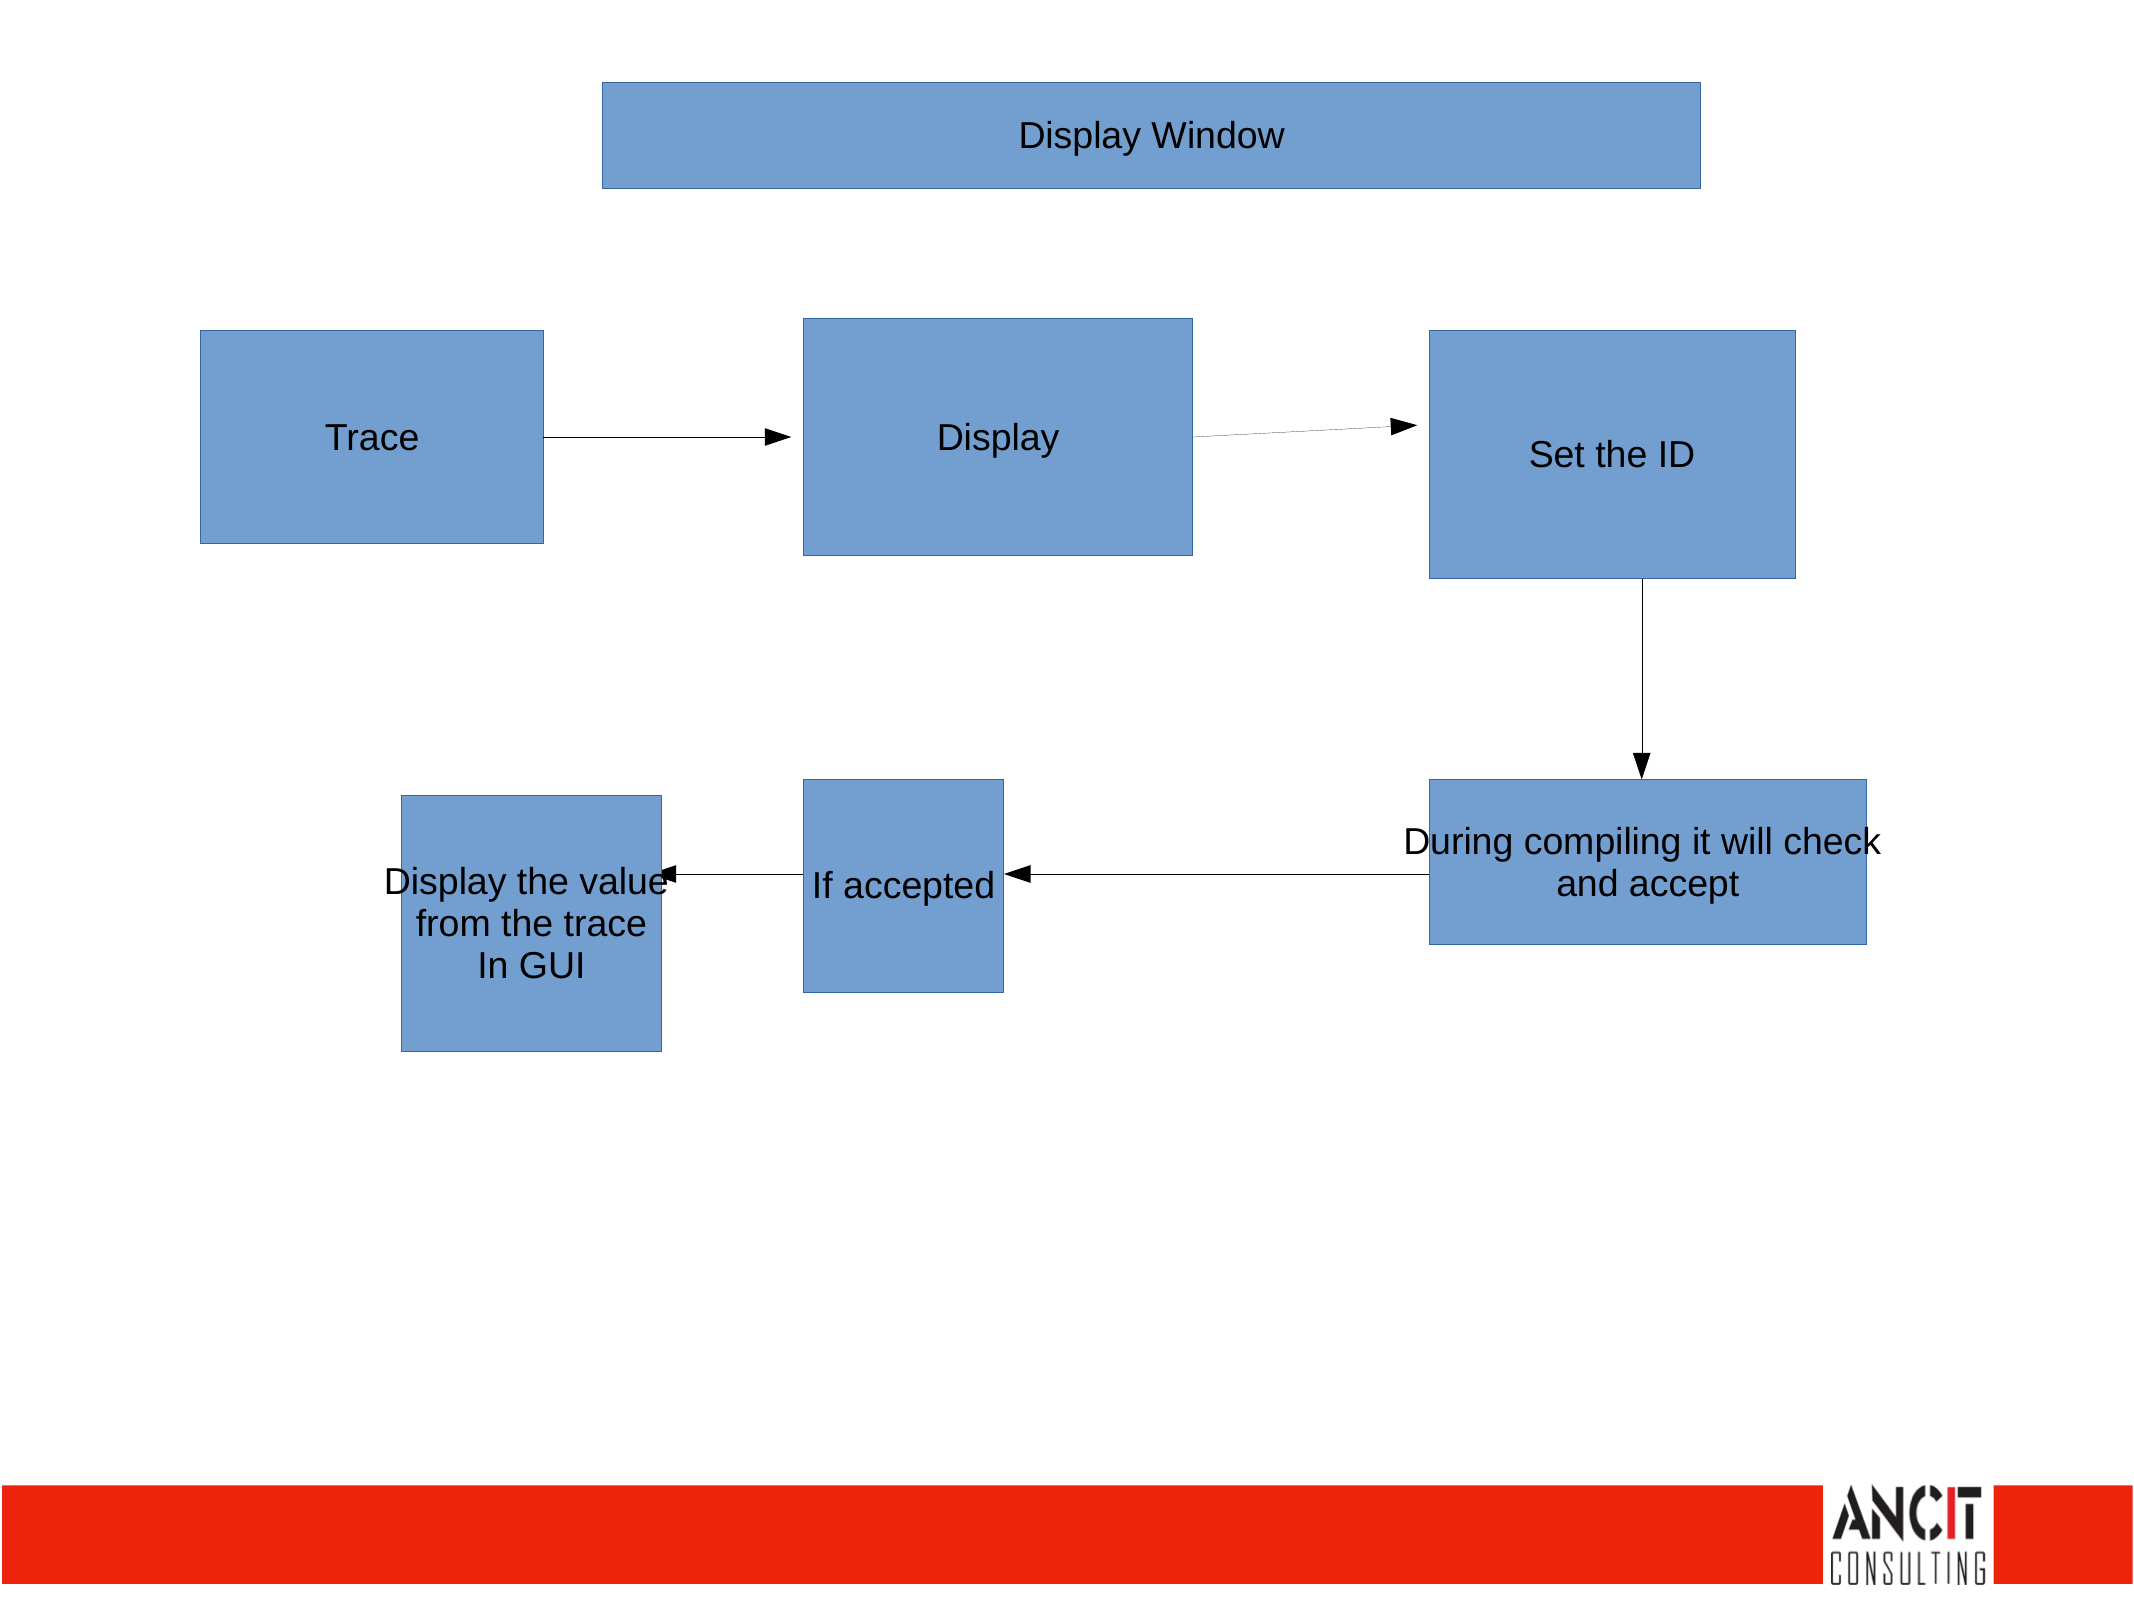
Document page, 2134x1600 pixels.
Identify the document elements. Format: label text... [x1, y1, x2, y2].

text_box [2, 1485, 1823, 1584]
text_box If accepted [803, 779, 1004, 993]
text_box Display Window [602, 82, 1701, 189]
text_box Display [803, 318, 1193, 556]
text_box [1993, 1485, 2133, 1584]
text_box Set the ID [1429, 330, 1796, 579]
picture [1831, 1484, 1986, 1585]
text_box During compiling it will check and accept [1429, 779, 1867, 945]
text_box Trace [200, 330, 544, 544]
text_box Display the value from the trace In GUI [401, 795, 662, 1052]
